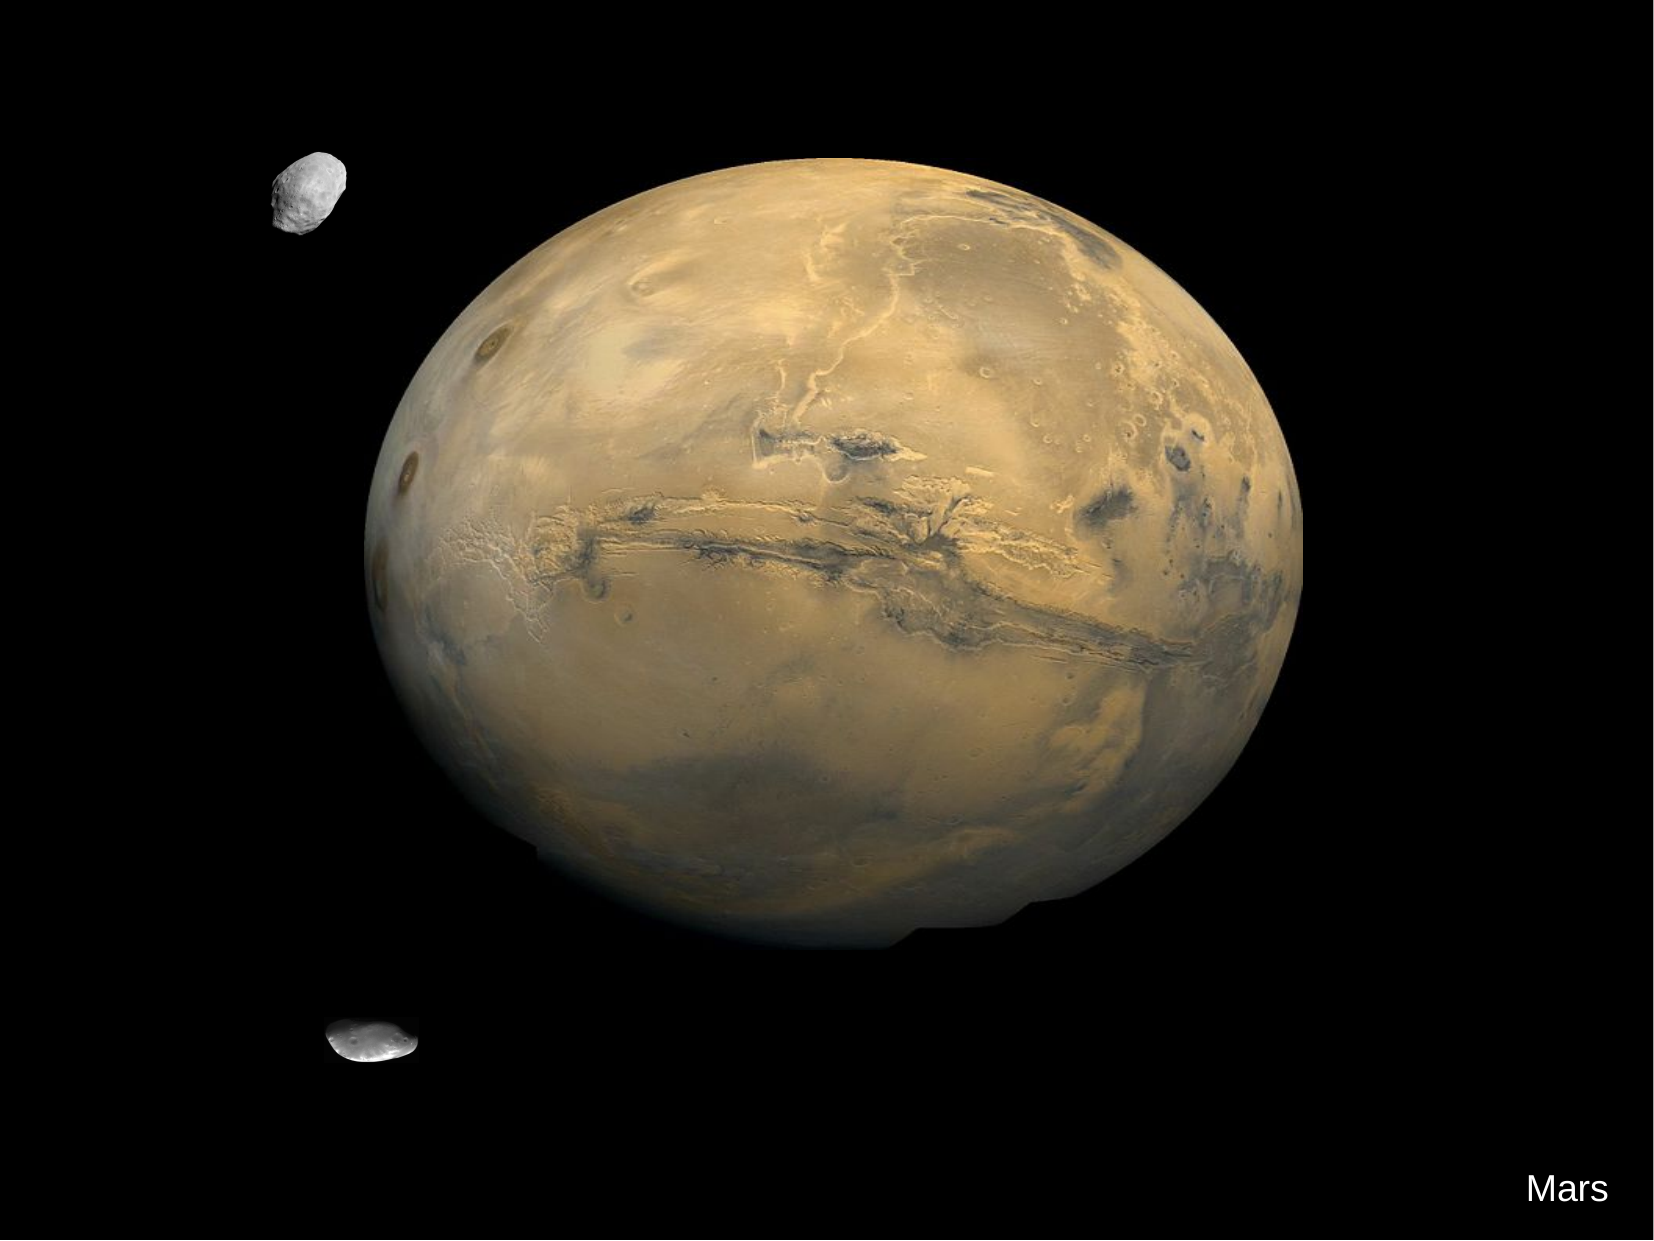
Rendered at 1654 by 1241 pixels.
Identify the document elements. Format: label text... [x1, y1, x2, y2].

picture [364, 158, 1303, 951]
picture [324, 1017, 419, 1063]
text_box Mars [0, 1163, 1624, 1221]
picture [265, 147, 355, 239]
